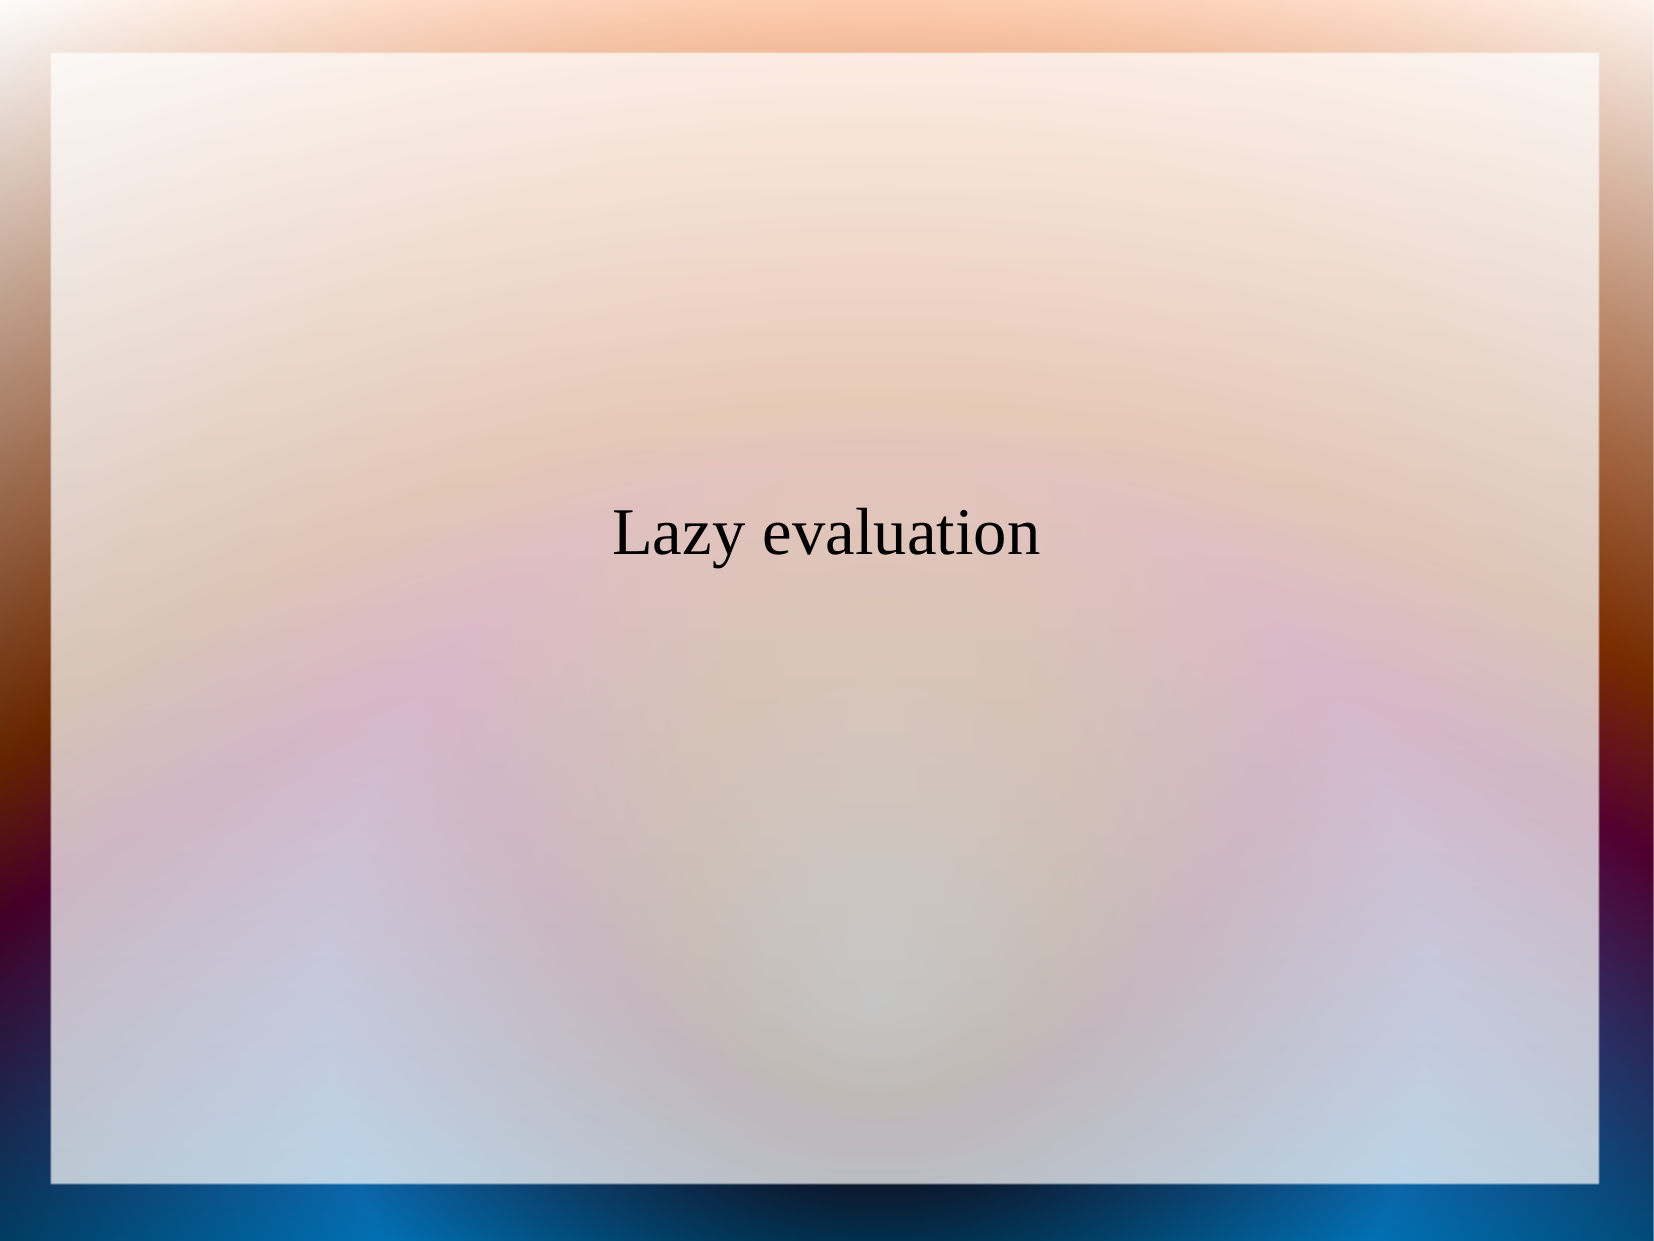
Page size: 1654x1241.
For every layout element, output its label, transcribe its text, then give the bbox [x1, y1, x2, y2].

subtitle Lazy evaluation [82, 55, 1571, 1010]
picture [0, 0, 1654, 1241]
